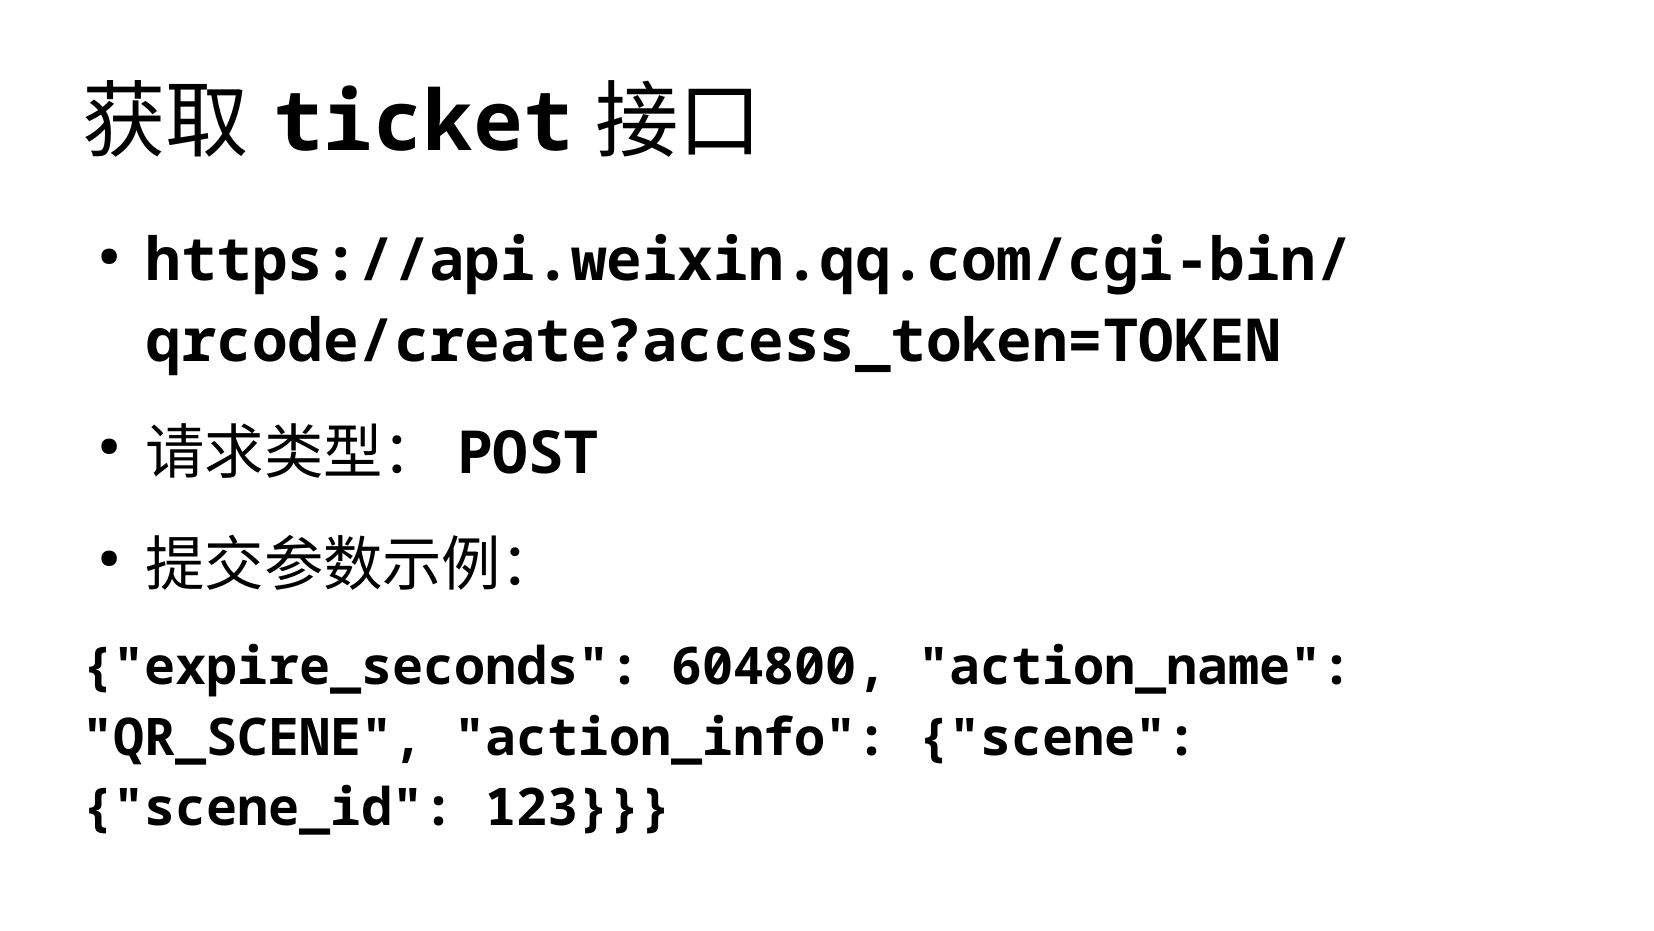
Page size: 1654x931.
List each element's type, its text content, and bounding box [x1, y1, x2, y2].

title 获取ticket接口 [82, 37, 1571, 193]
list https://api.weixin.qq.com/cgi-bin/qrcode/create?access_token=TOKEN 请求类型：POST 提交参数示例： {"expire_seconds": 604800, "action_name": "QR_SCENE", "action_info": {"scene": {"scene_id": 123}}} [82, 217, 1571, 848]
